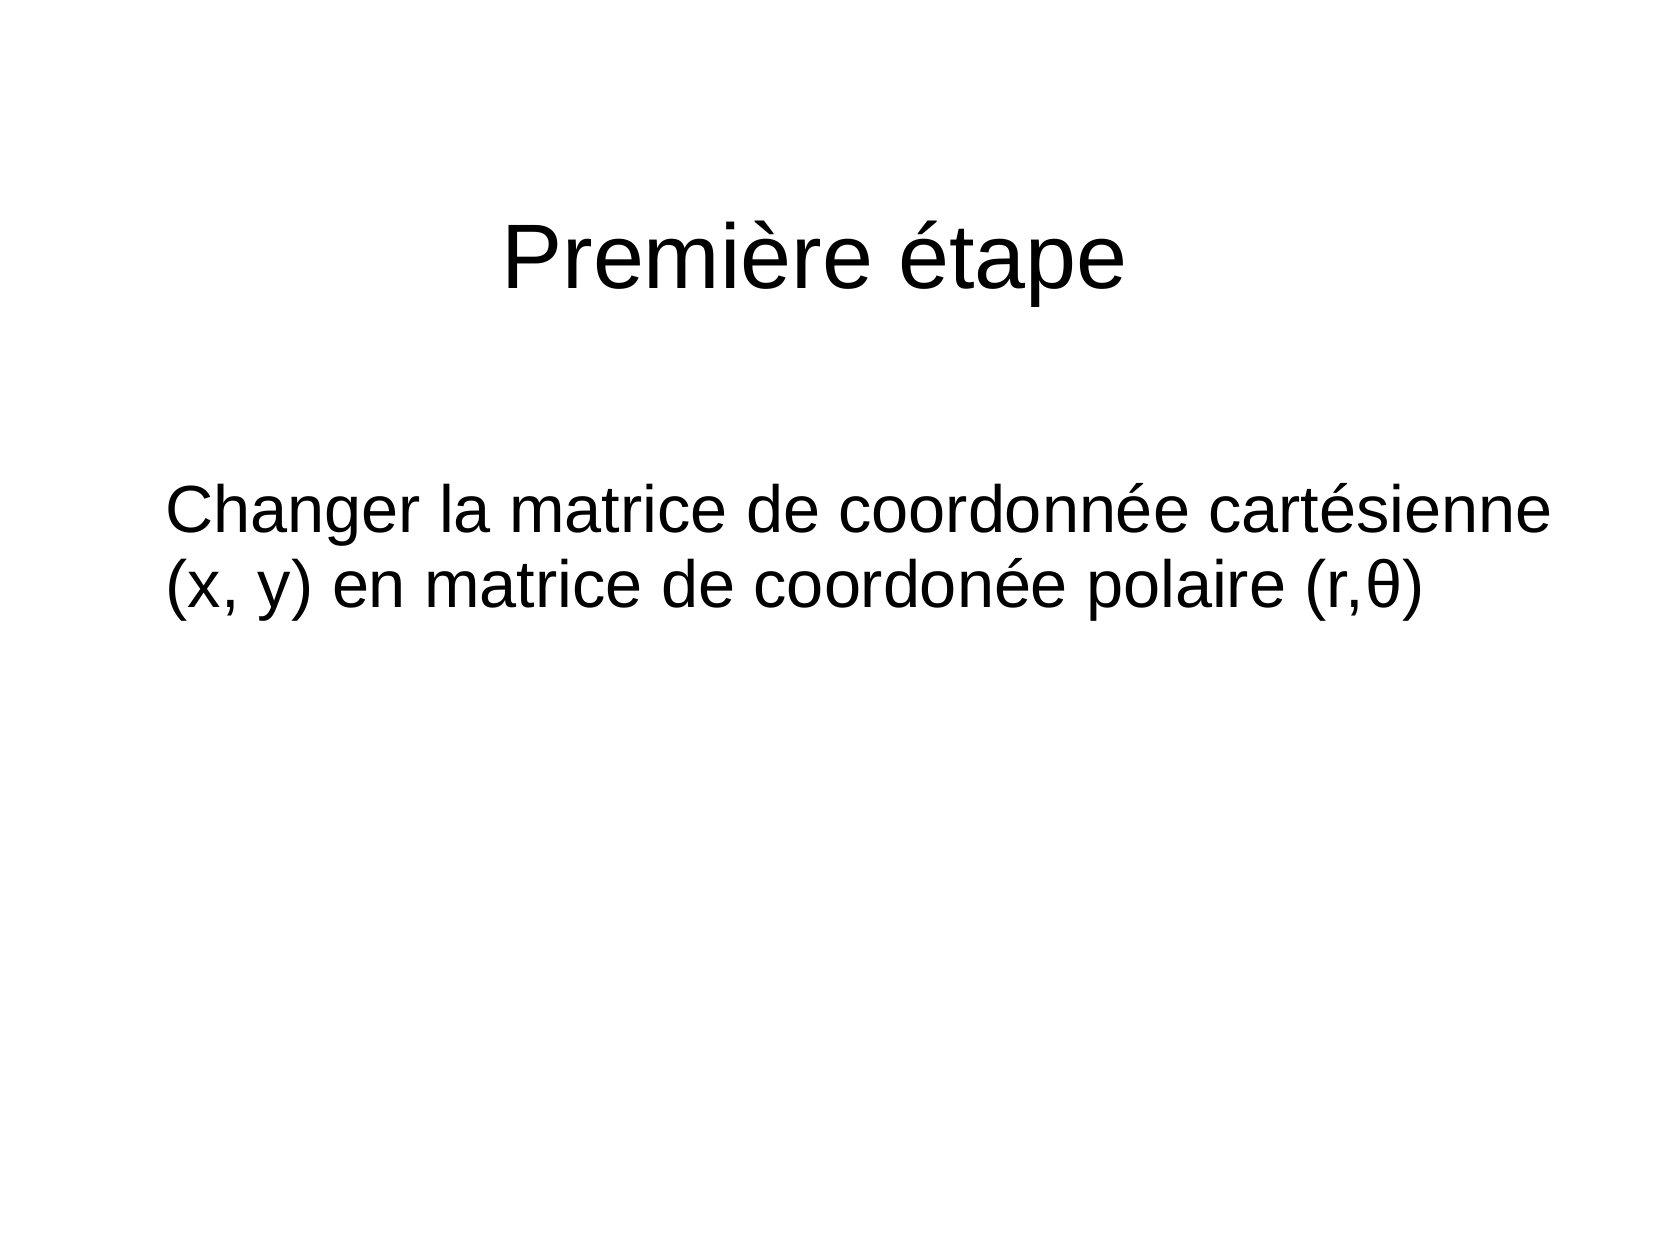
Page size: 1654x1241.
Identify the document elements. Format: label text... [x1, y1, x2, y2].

title Première étape [70, 153, 1560, 361]
list Changer la matrice de coordonnée cartésienne (x, y) en matrice de coordonée polaire (r,θ) [94, 472, 1583, 674]
